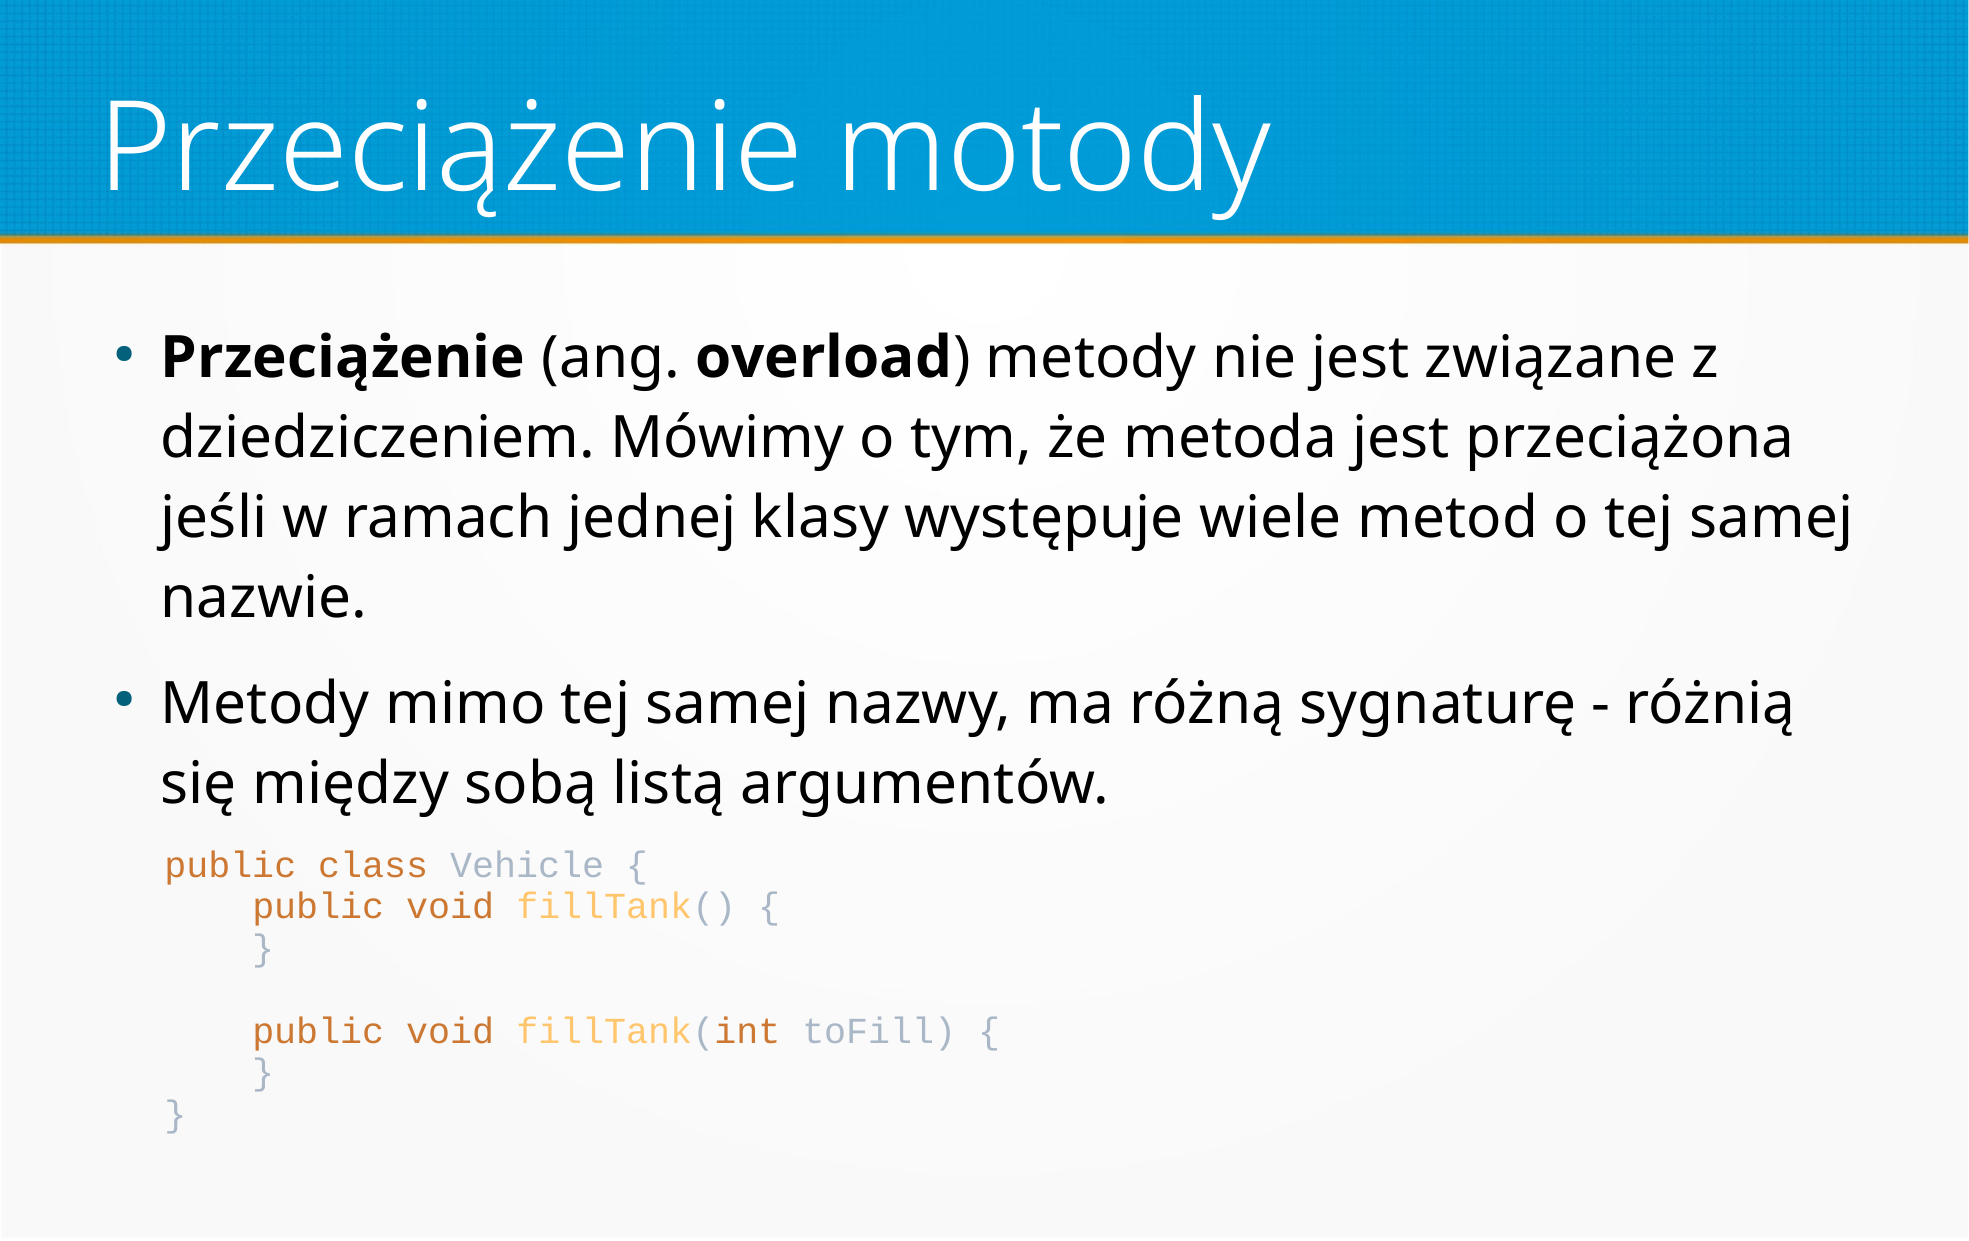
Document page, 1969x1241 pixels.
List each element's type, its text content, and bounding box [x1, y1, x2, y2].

picture [0, 233, 1969, 1241]
list Przeciążenie (ang. overload) metody nie jest związane z dziedziczeniem. Mówimy o tym, że metoda jest przeciążona jeśli w ramach jednej klasy występuje wiele metod o tej samej nazwie. Metody mimo tej samej nazwy, ma różną sygnaturę - różnią się między sobą listą argumentów. public class Vehicle { public void fillTank() { } public void fillTank(int toFill) { } } [98, 315, 1861, 1141]
title Przeciążenie motody [98, 19, 1870, 227]
